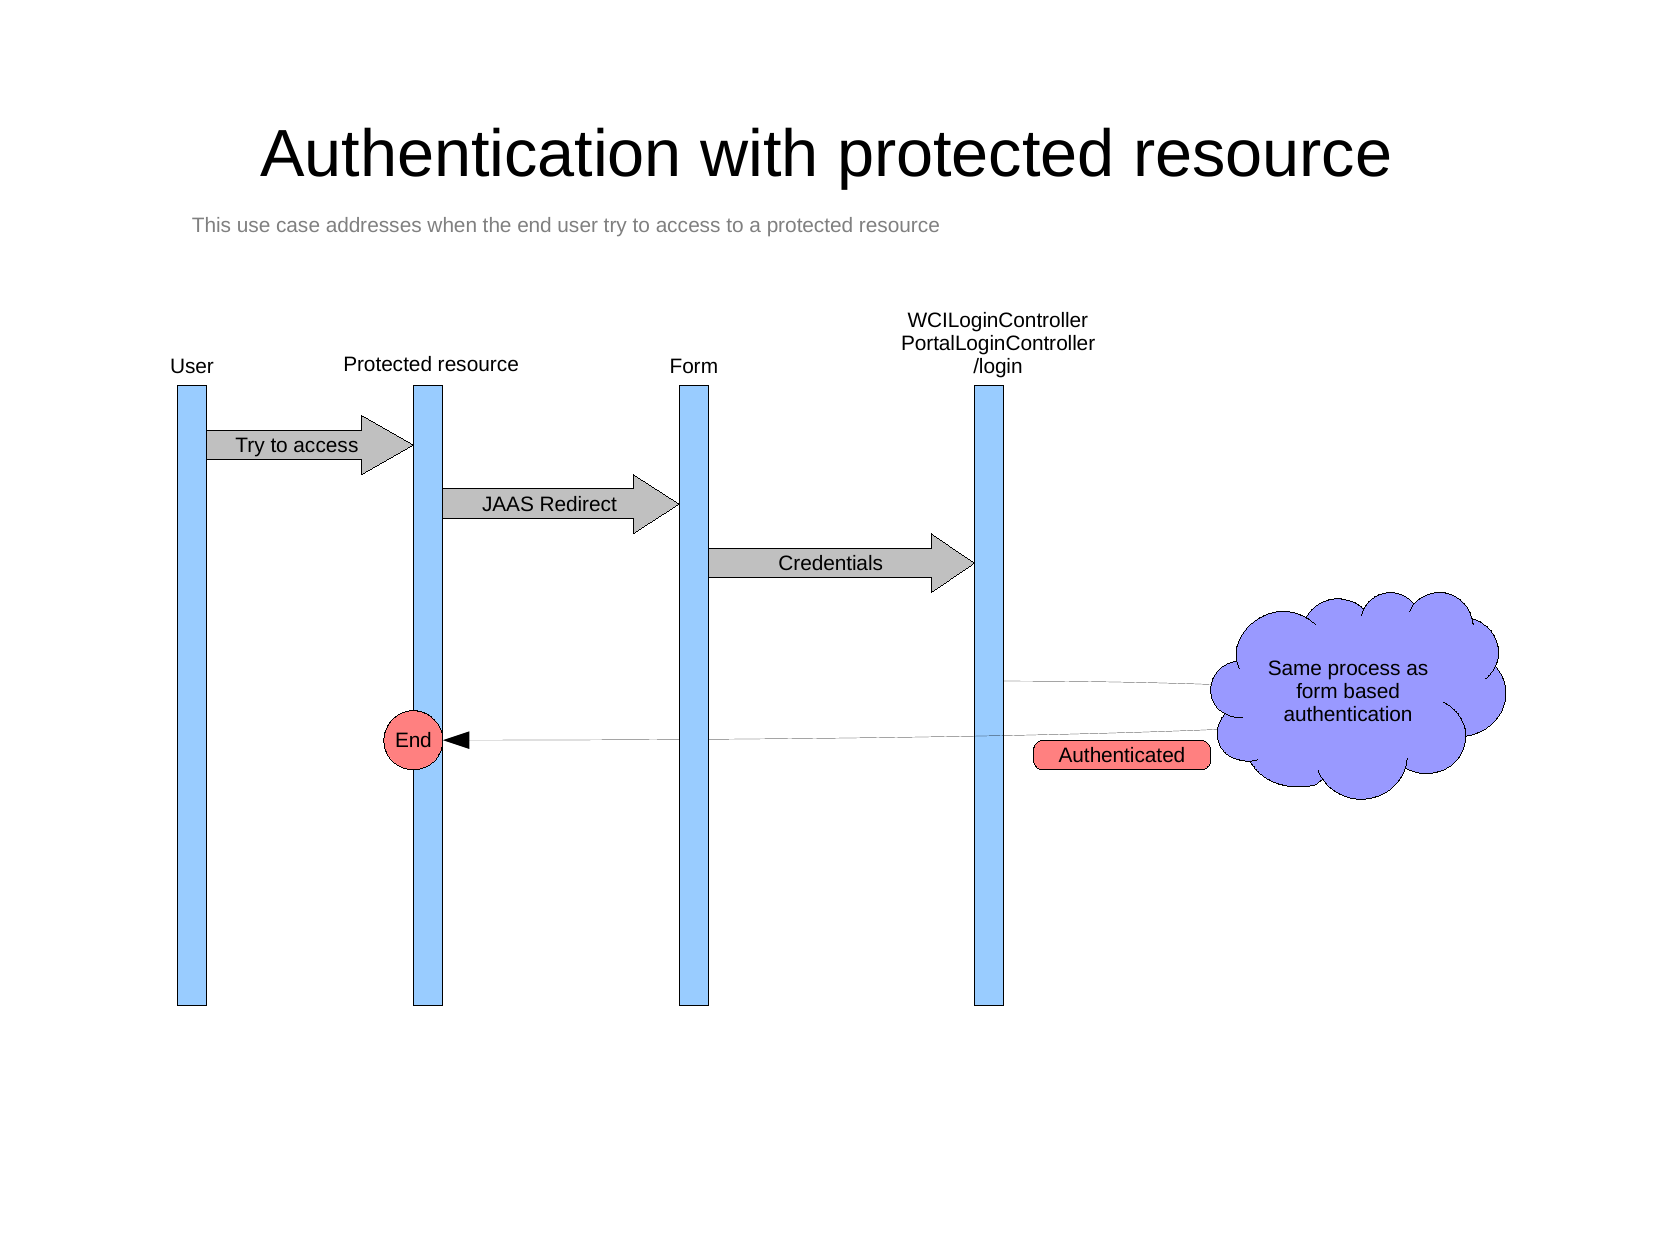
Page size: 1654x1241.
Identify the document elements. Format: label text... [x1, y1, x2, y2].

text_box End [383, 710, 443, 770]
text_box [413, 748, 443, 1006]
text_box Authenticated [1033, 740, 1211, 770]
text_box WCILoginController PortalLoginController /login [879, 301, 1117, 386]
text_box Form [620, 347, 768, 386]
text_box Credentials [708, 533, 975, 593]
text_box [679, 385, 709, 1006]
text_box [974, 386, 1004, 736]
text_box [974, 736, 1004, 1006]
text_box [177, 403, 207, 1006]
text_box Try to access [206, 415, 414, 475]
text_box JAAS Redirect [442, 474, 680, 534]
text_box This use case addresses when the end user try to access to a protected resource [177, 206, 1418, 245]
text_box Protected resource [312, 345, 550, 384]
text_box [413, 385, 443, 732]
text_box User [147, 347, 237, 403]
text_box Same process as form based authentication [1210, 592, 1506, 800]
title Authentication with protected resource [82, 56, 1571, 250]
